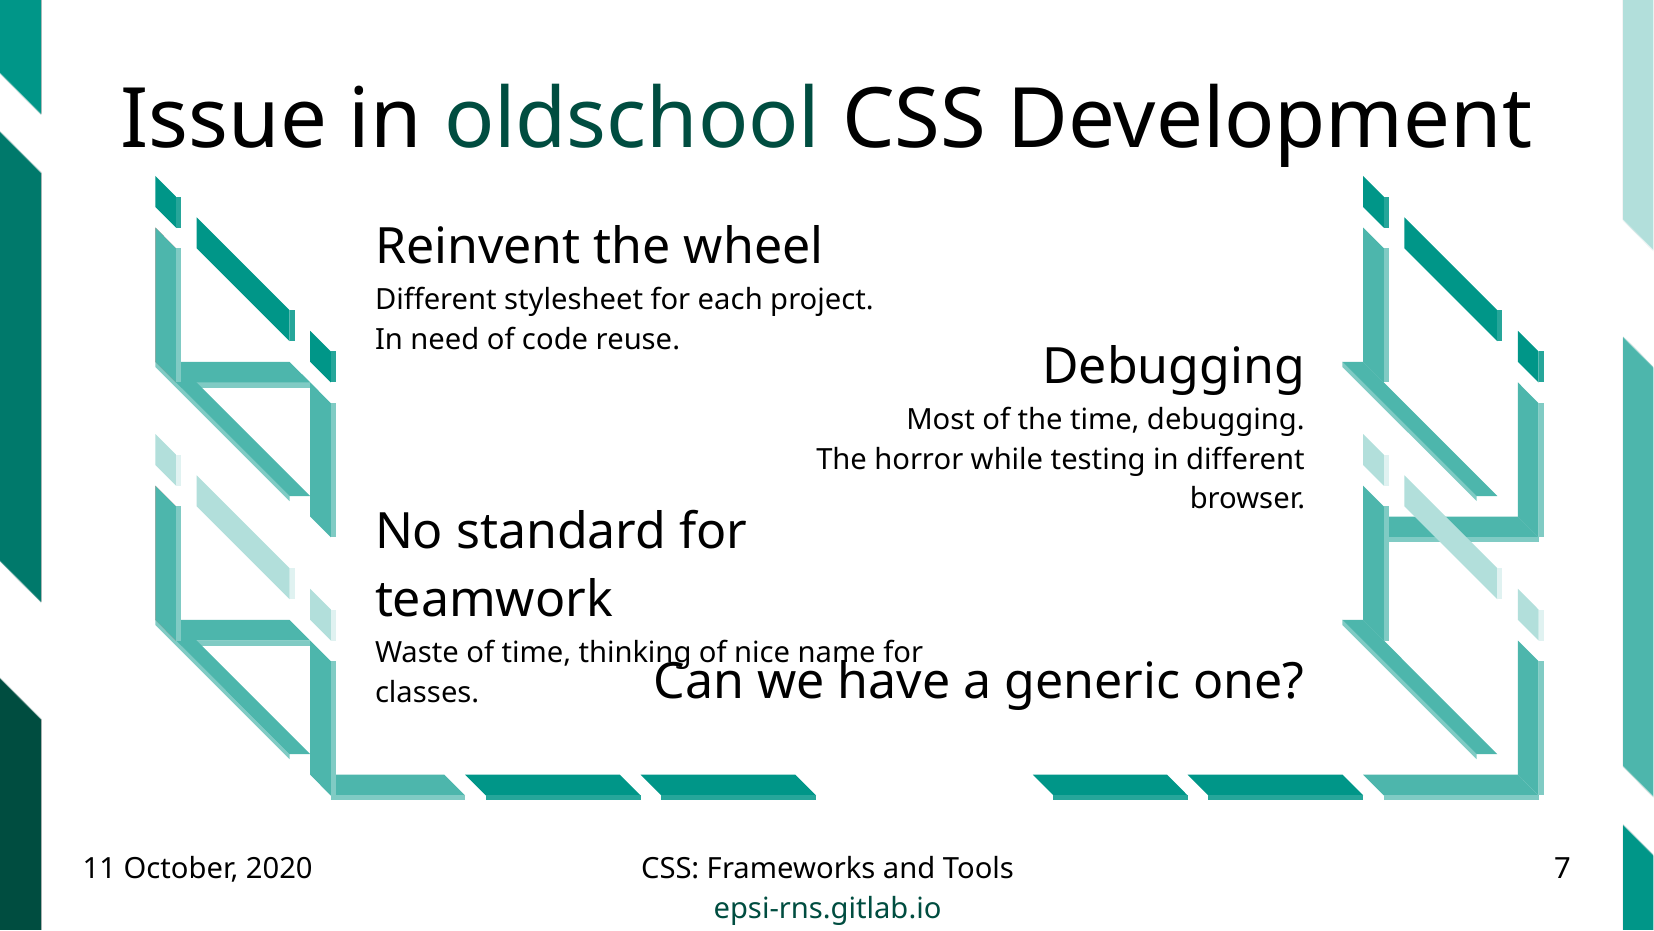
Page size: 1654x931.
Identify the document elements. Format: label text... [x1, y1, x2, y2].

list Reinvent the wheel Different stylesheet for each project. In need of code reuse. [375, 210, 901, 449]
list Can we have a generic one? [630, 645, 1306, 781]
list No standard for teamwork Waste of time, thinking of nice name for classes. [375, 495, 976, 734]
list Debugging Most of the time, debugging. The horror while testing in different browser. [750, 330, 1306, 571]
picture [0, 0, 1654, 931]
